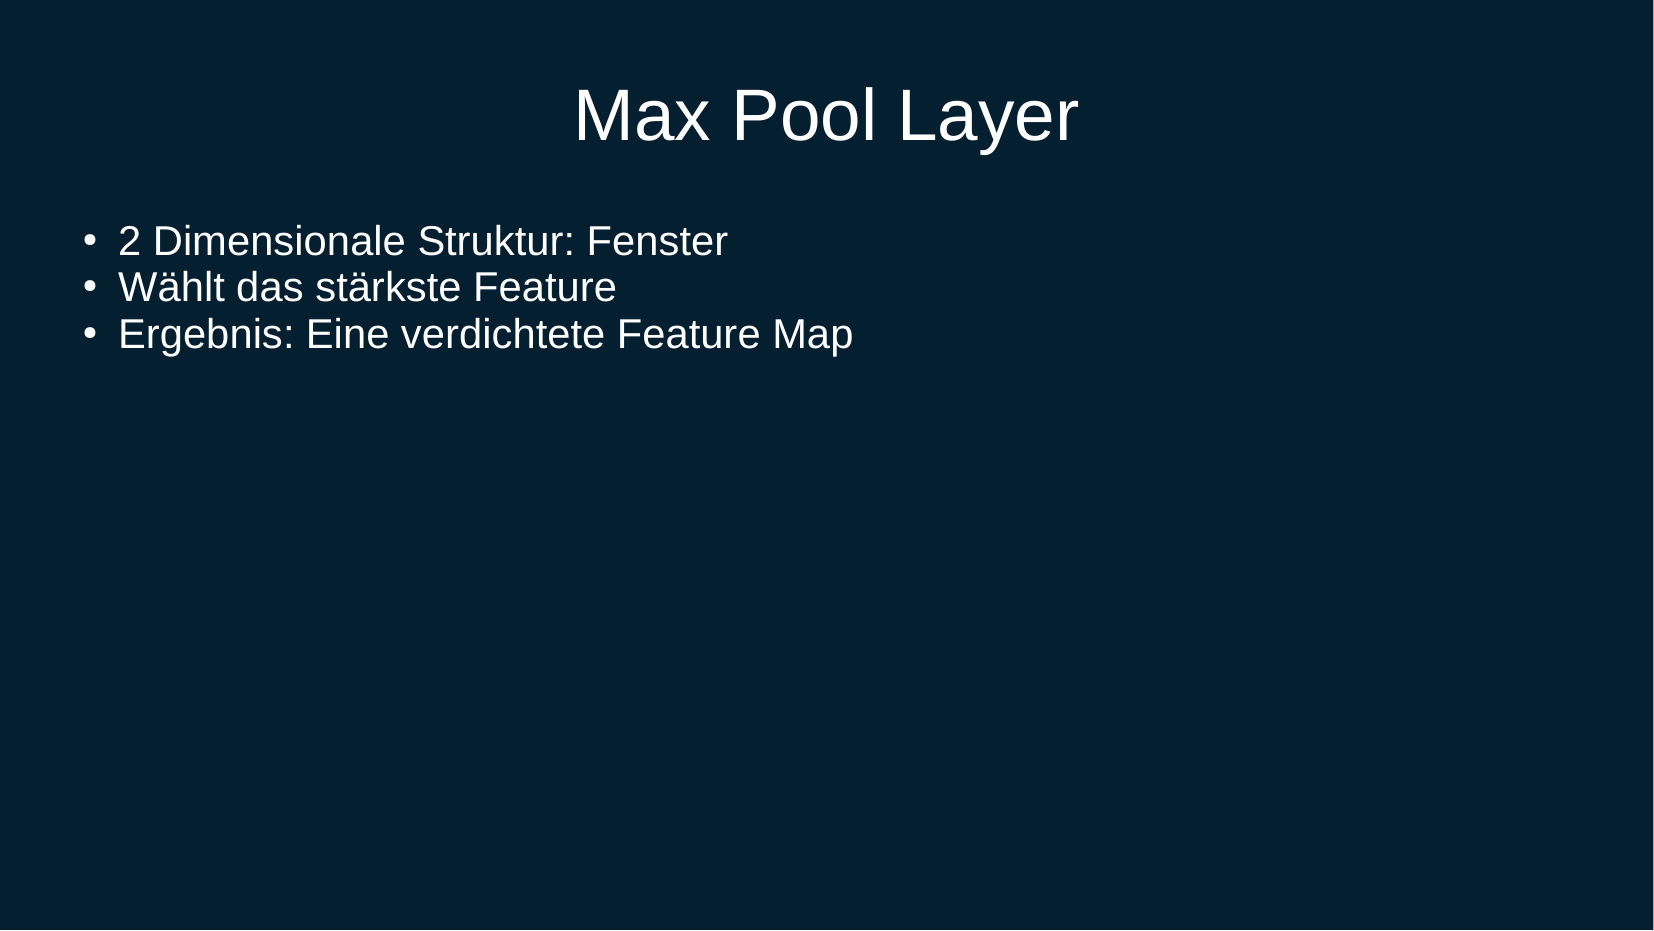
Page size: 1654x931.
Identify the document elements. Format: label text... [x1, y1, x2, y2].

title Max Pool Layer [82, 37, 1571, 193]
text_box 2 Dimensionale Struktur: Fenster Wählt das stärkste Feature Ergebnis: Eine verdichtete Feature Map [82, 217, 1571, 758]
